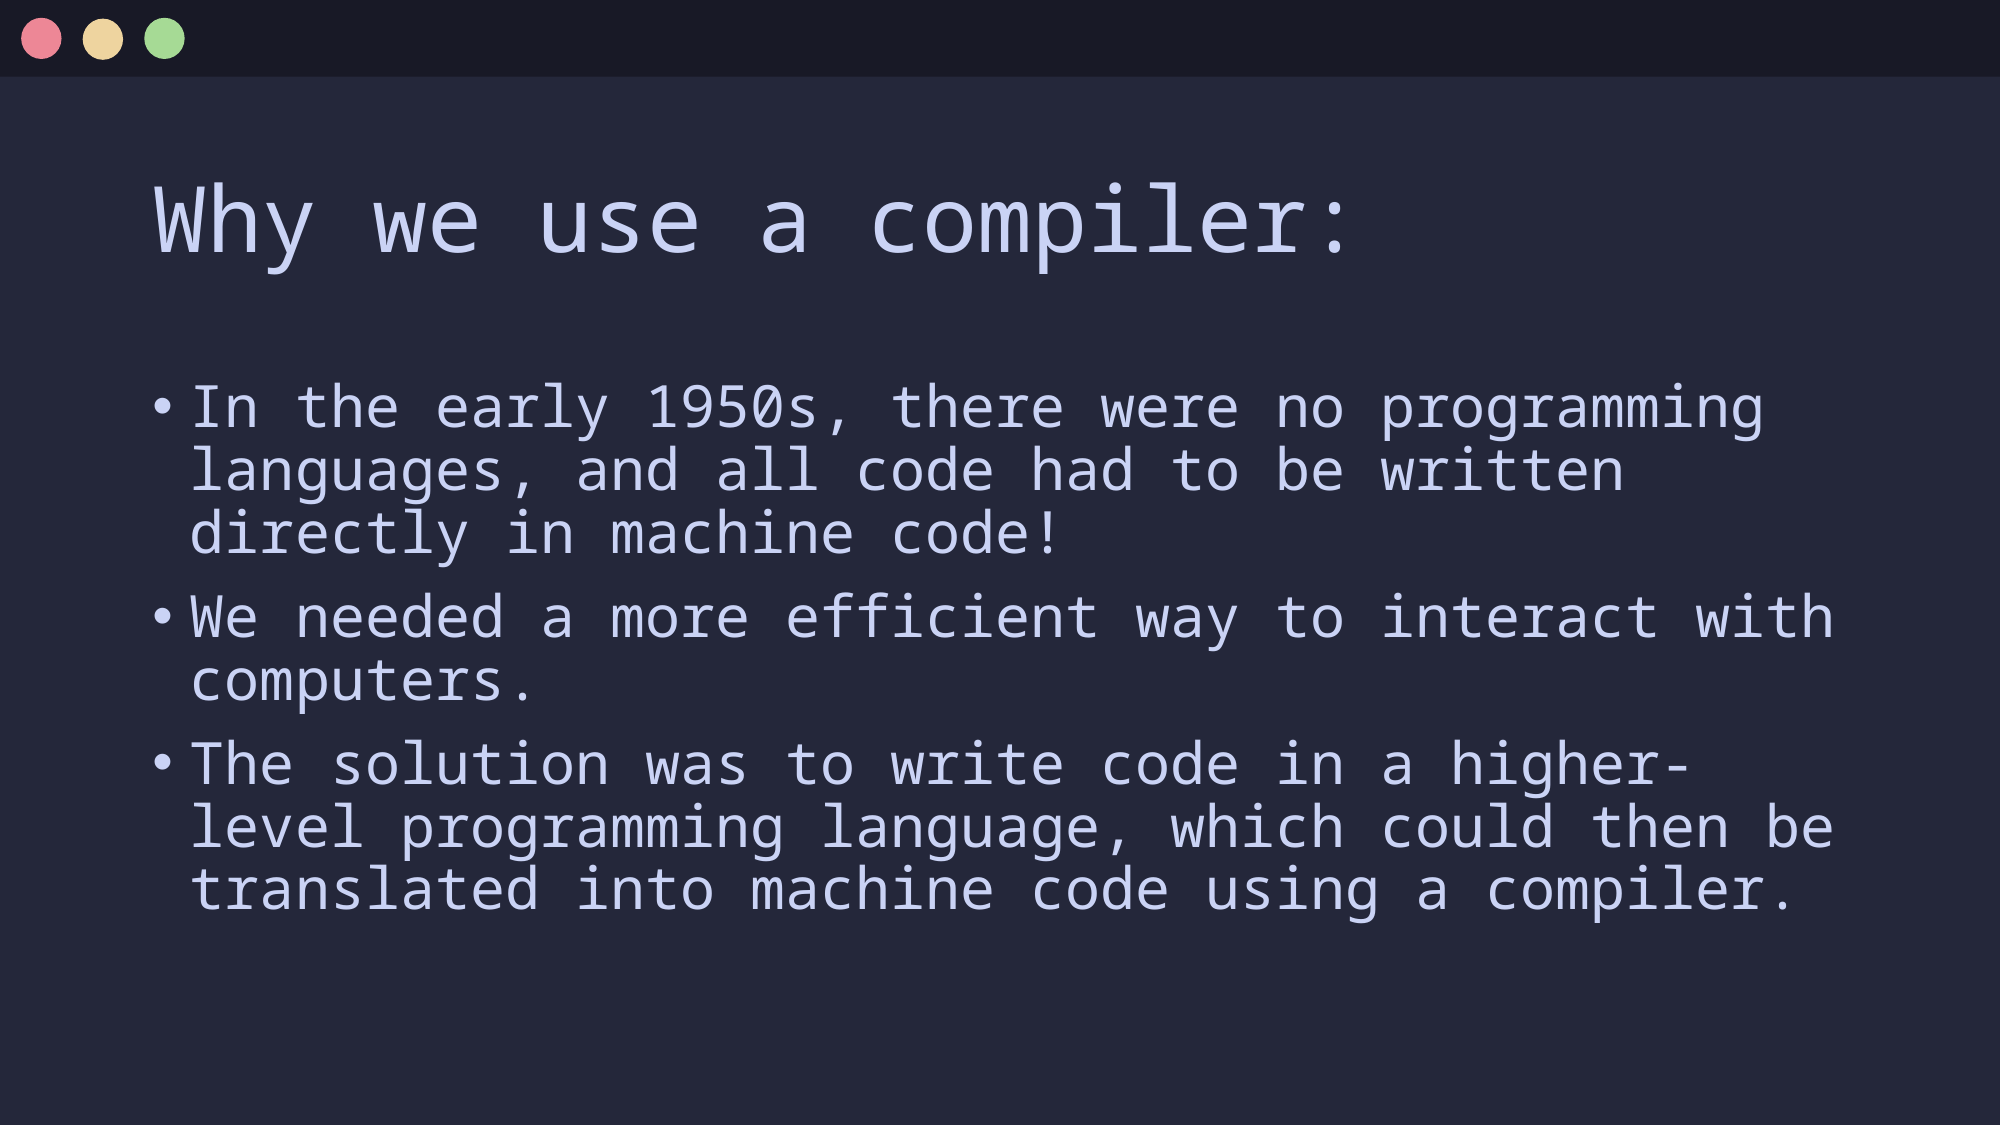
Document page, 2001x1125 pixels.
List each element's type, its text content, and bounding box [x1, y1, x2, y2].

list In the early 1950s, there were no programming languages, and all code had to be written directly in machine code! We needed a more efficient way to interact with computers. The solution was to write code in a higher-level programming language, which could then be translated into machine code using a compiler. [137, 369, 1863, 1014]
title Why we use a compiler: [137, 113, 1863, 332]
text_box [0, 0, 2000, 77]
